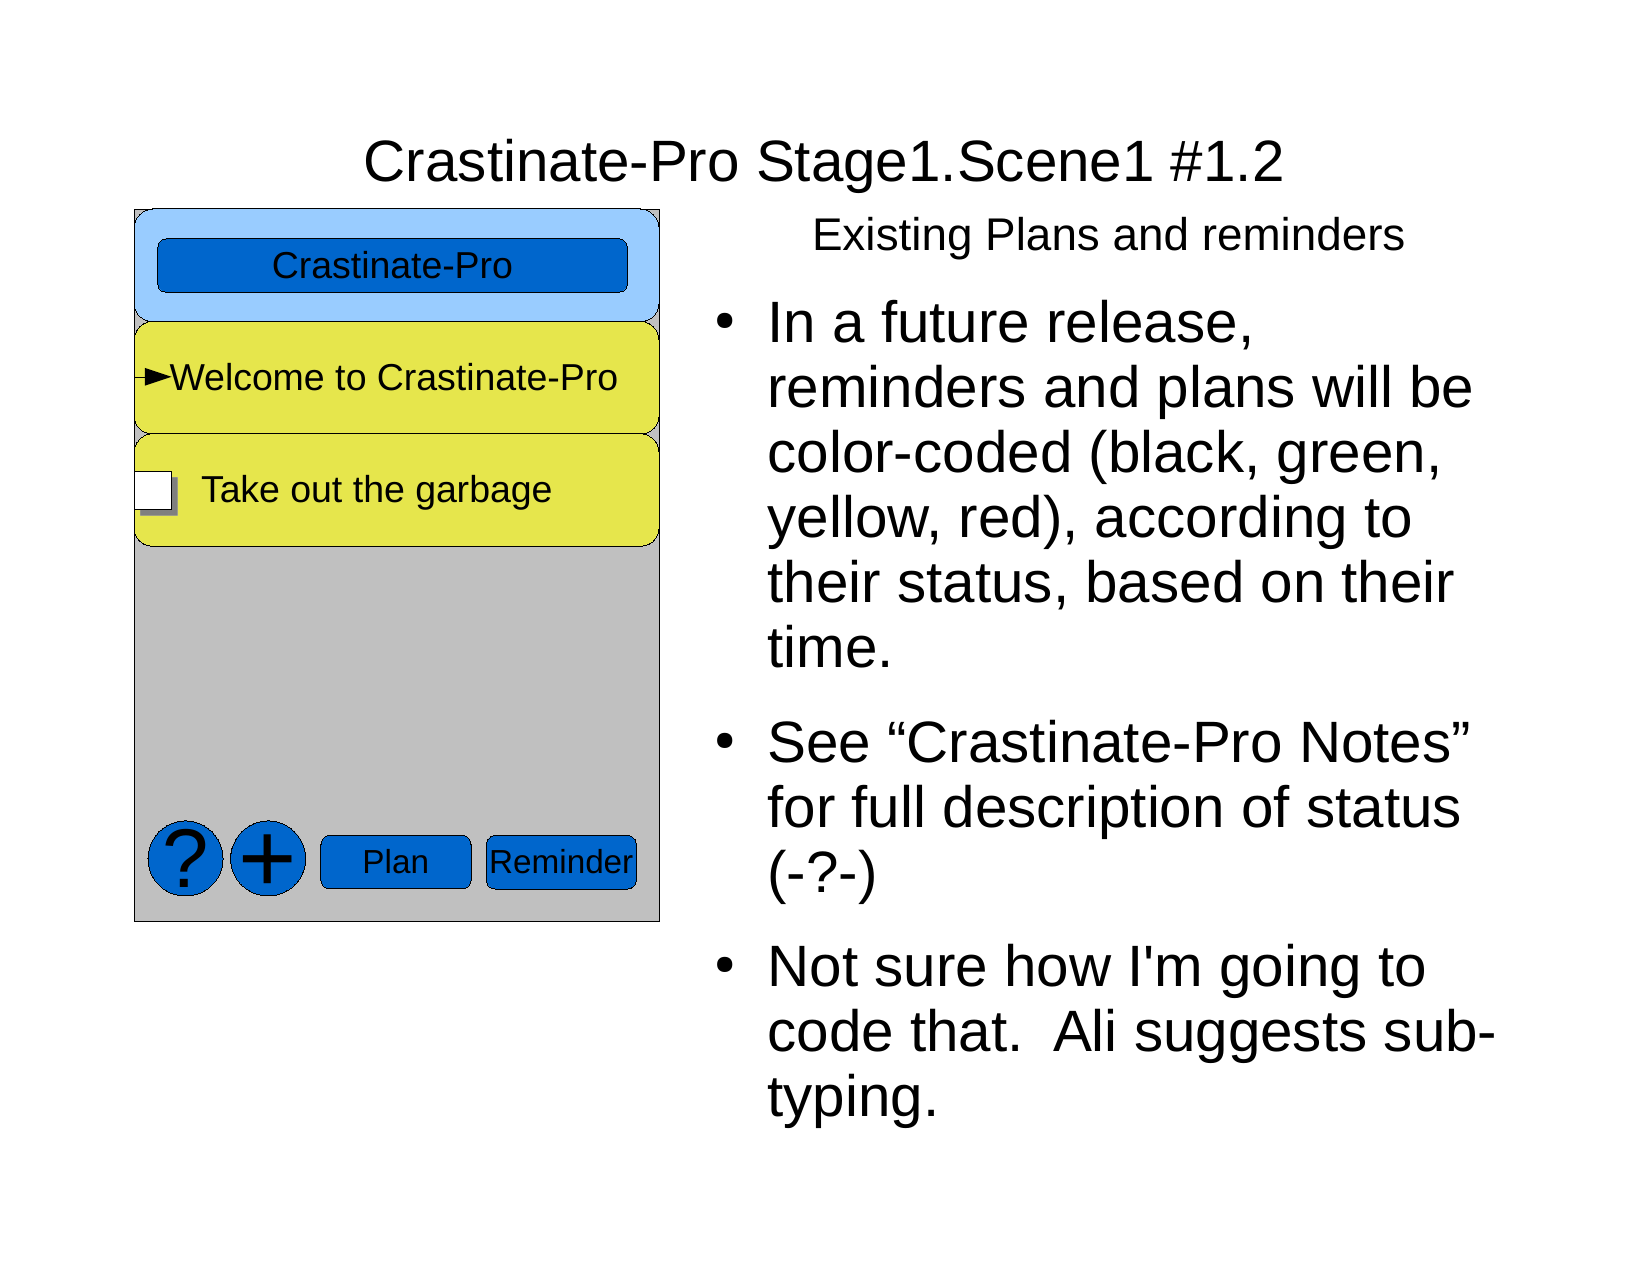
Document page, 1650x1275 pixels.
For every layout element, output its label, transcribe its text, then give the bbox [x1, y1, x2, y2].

text_box [647, 417, 660, 451]
text_box [134, 421, 147, 446]
text_box [134, 529, 660, 922]
text_box Crastinate-Pro [157, 238, 628, 293]
text_box ? [147, 820, 224, 896]
text_box [134, 208, 660, 339]
text_box Take out the garbage [134, 433, 660, 547]
text_box + [230, 820, 306, 896]
title Crastinate-Pro Stage1.Scene1 #1.2 [135, 112, 1515, 210]
text_box Reminder [486, 835, 637, 890]
text_box Welcome to Crastinate-Pro [134, 321, 660, 434]
list Existing Plans and reminders In a future release, reminders and plans will be color-coded (black, green, yellow, red), according to their status, based on their time. See “Crastinate-Pro Notes” for full description of status (-?-) Not sure how I'm going to code that. Ali suggests sub-typing. [696, 209, 1522, 1127]
text_box [134, 471, 172, 510]
text_box Plan [320, 835, 472, 889]
